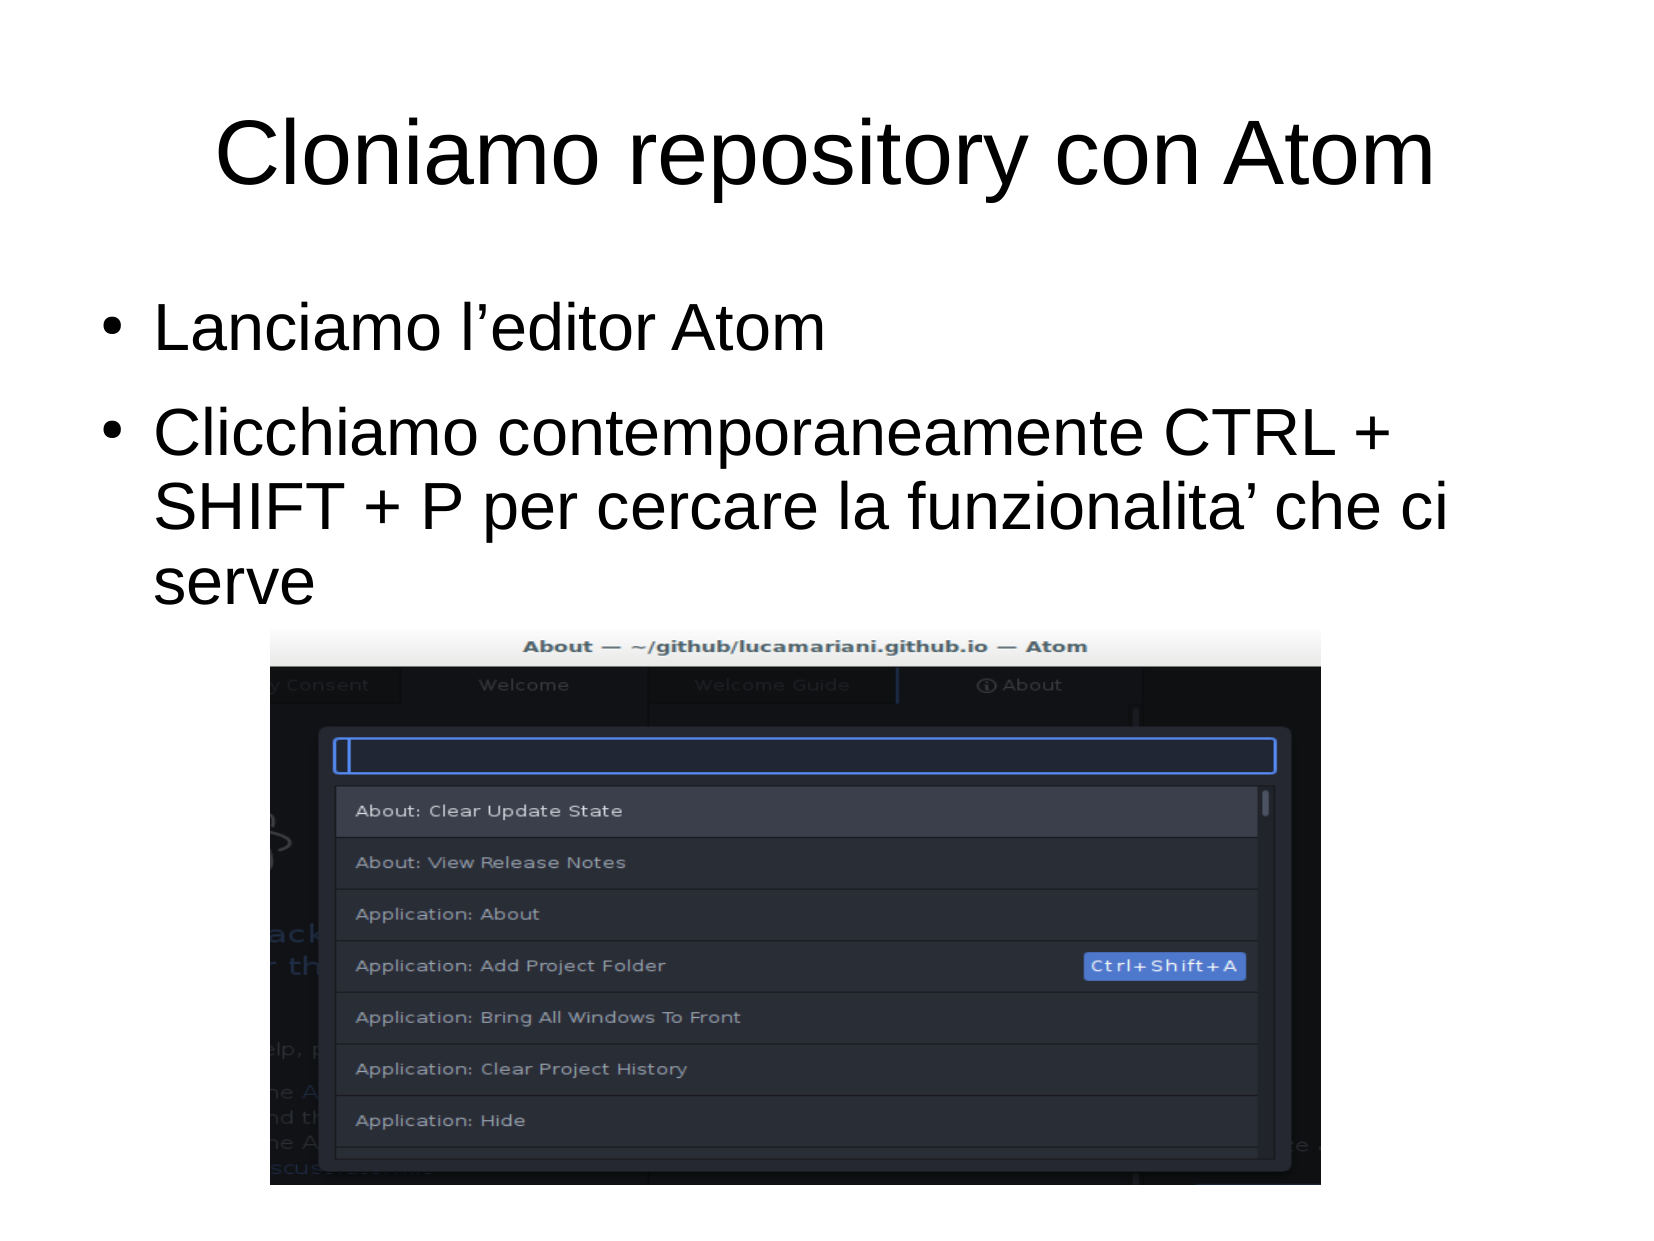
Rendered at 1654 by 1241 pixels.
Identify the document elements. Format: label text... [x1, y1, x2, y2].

list Lanciamo l’editor Atom Clicchiamo contemporaneamente CTRL + SHIFT + P per cercare la funzionalita’ che ci serve [82, 290, 1571, 634]
title Cloniamo repository con Atom [82, 49, 1571, 257]
picture [270, 627, 1321, 1186]
